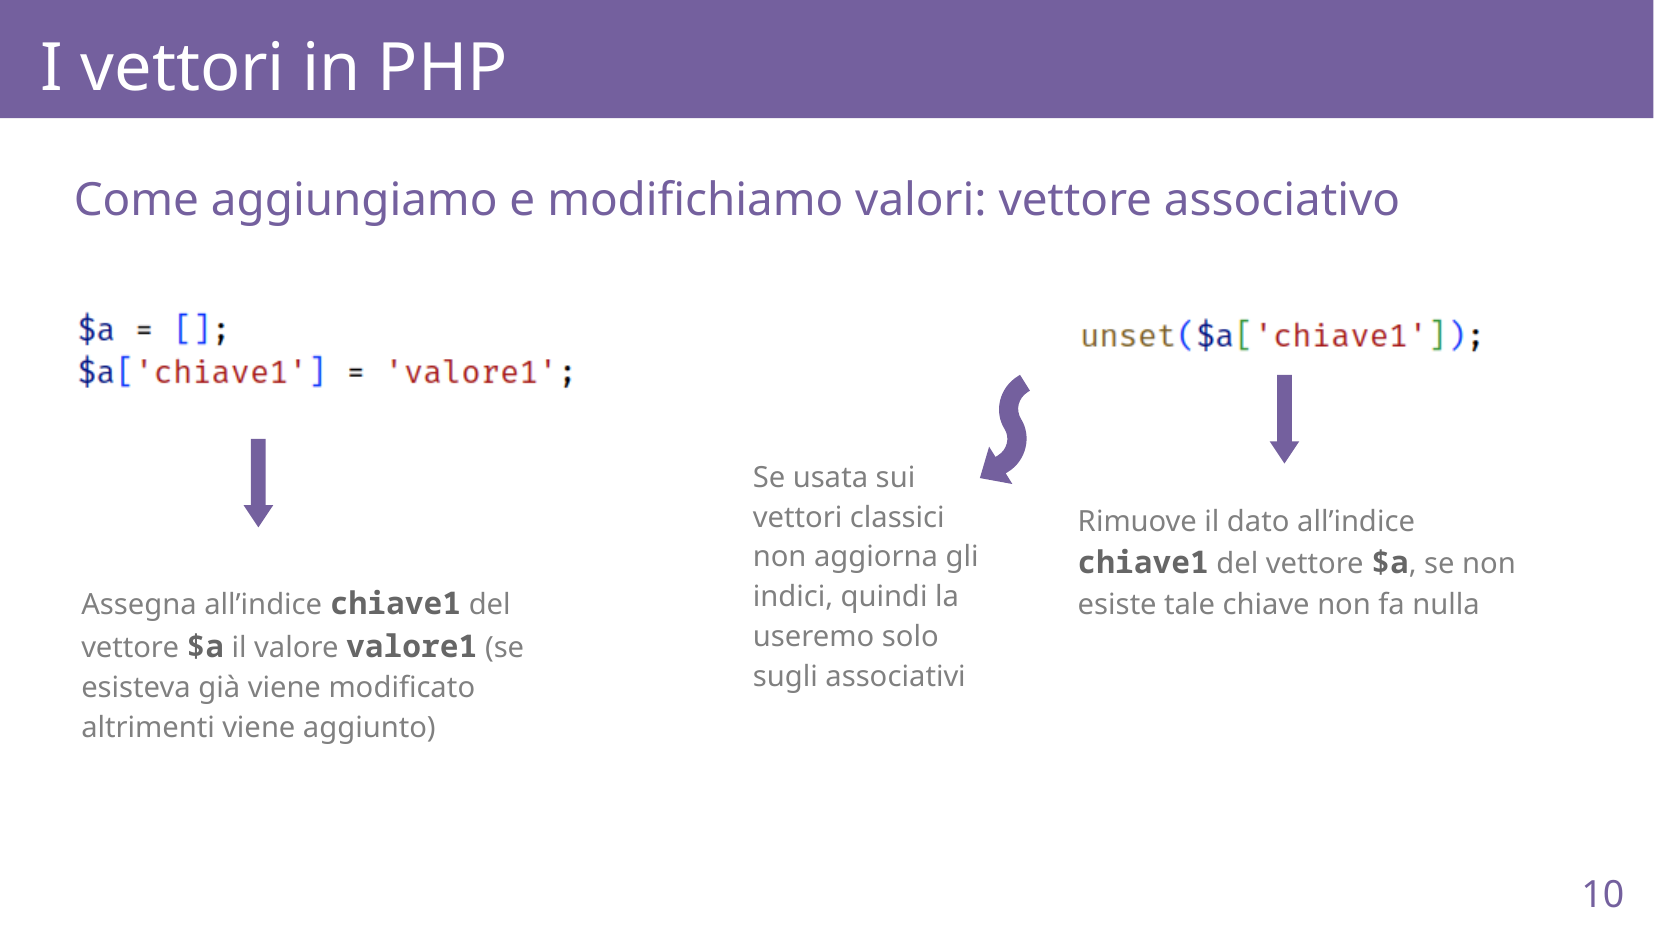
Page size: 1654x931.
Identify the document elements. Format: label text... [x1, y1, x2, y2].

text_box Come aggiungiamo e modifichiamo valori: vettore associativo [59, 158, 1372, 229]
text_box Rimuove il dato all’indice chiave1 del vettore $a, se non esiste tale chiave non fa nulla [1062, 492, 1565, 691]
text_box [243, 438, 274, 528]
text_box [999, 374, 1030, 485]
text_box Assegna all’indice chiave1 del vettore $a il valore valore1 (se esisteva già viene modificato altrimenti viene aggiunto) [66, 573, 569, 772]
text_box Se usata sui vettori classici non aggiorna gli indici, quindi la useremo solo sugli associativi [738, 448, 1004, 744]
text_box <numero> [1510, 860, 1654, 931]
picture [1062, 295, 1509, 375]
text_box [1269, 374, 1300, 464]
text_box [0, 0, 1654, 119]
picture [59, 295, 598, 410]
text_box I vettori in PHP [25, 11, 523, 107]
